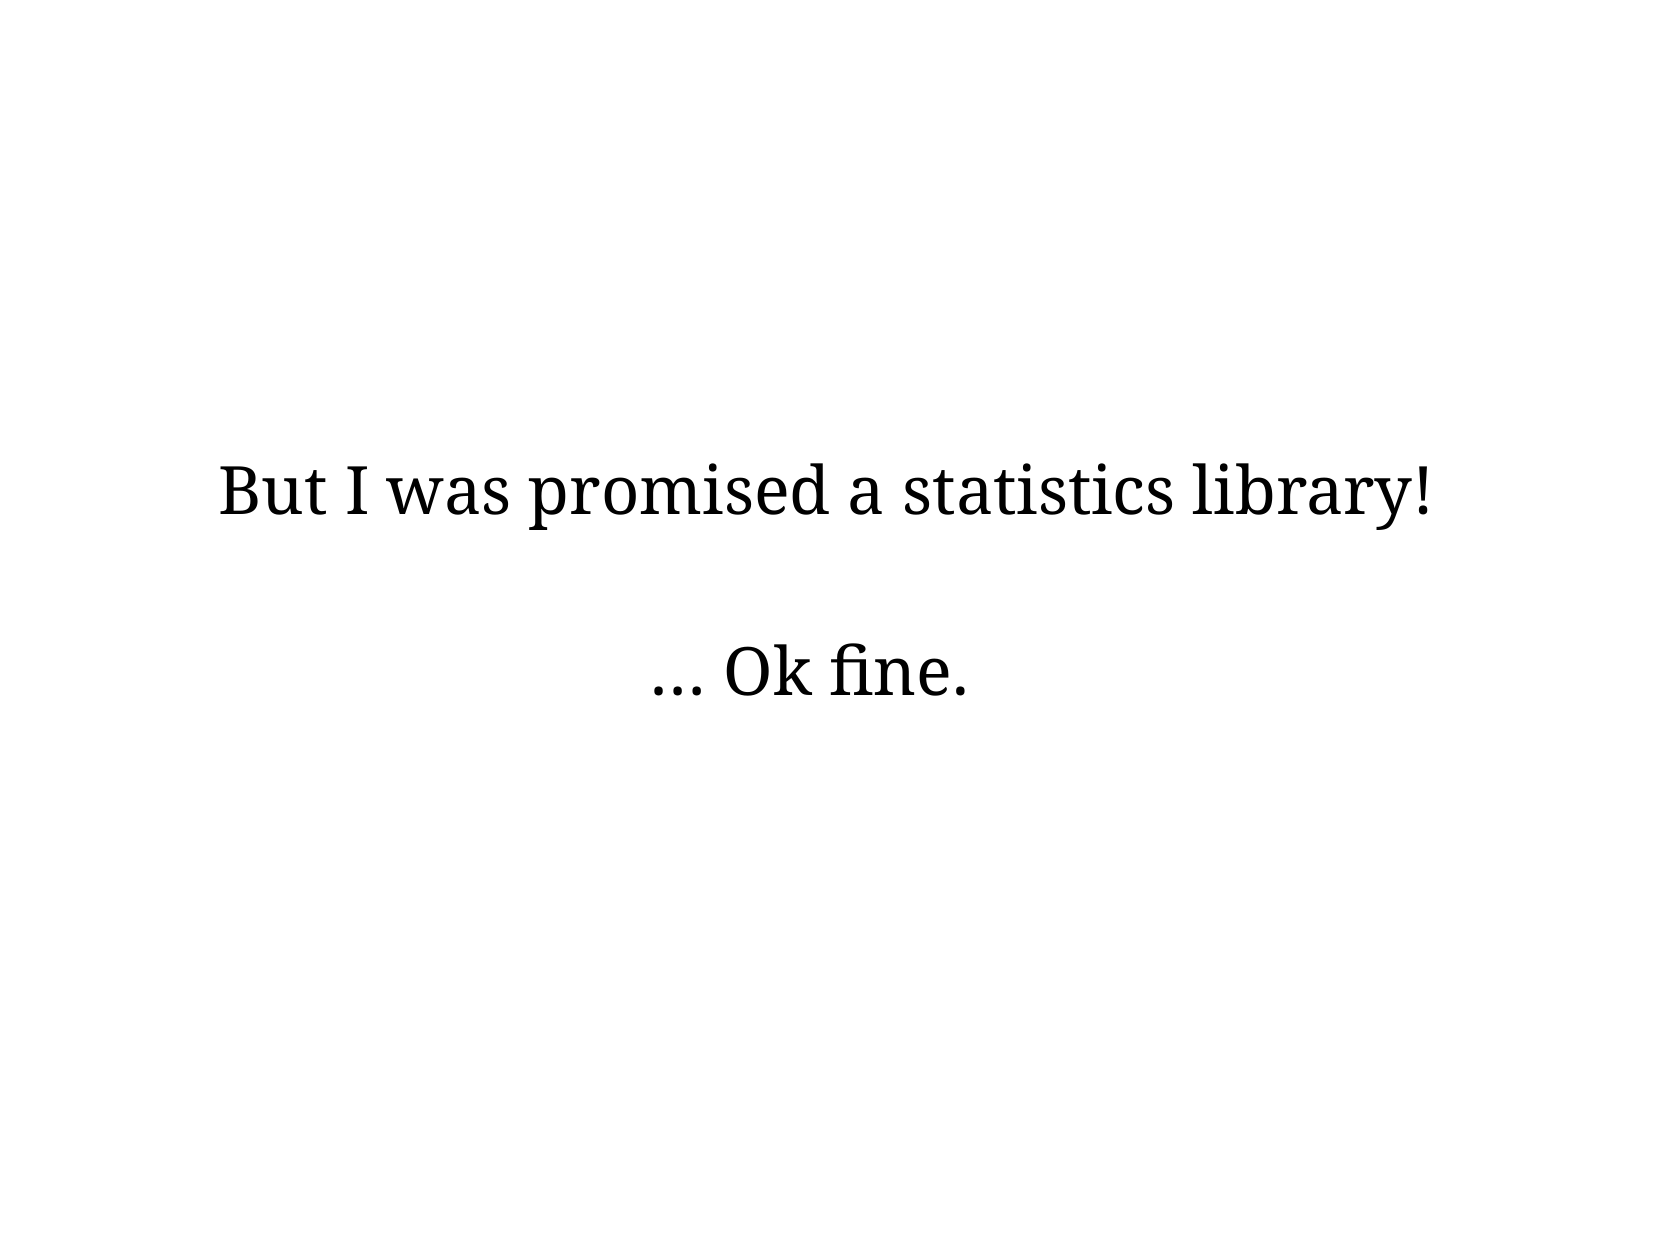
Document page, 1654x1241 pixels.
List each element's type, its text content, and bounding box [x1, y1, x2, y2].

subtitle But I was promised a statistics library! … Ok fine. [82, 49, 1571, 1109]
